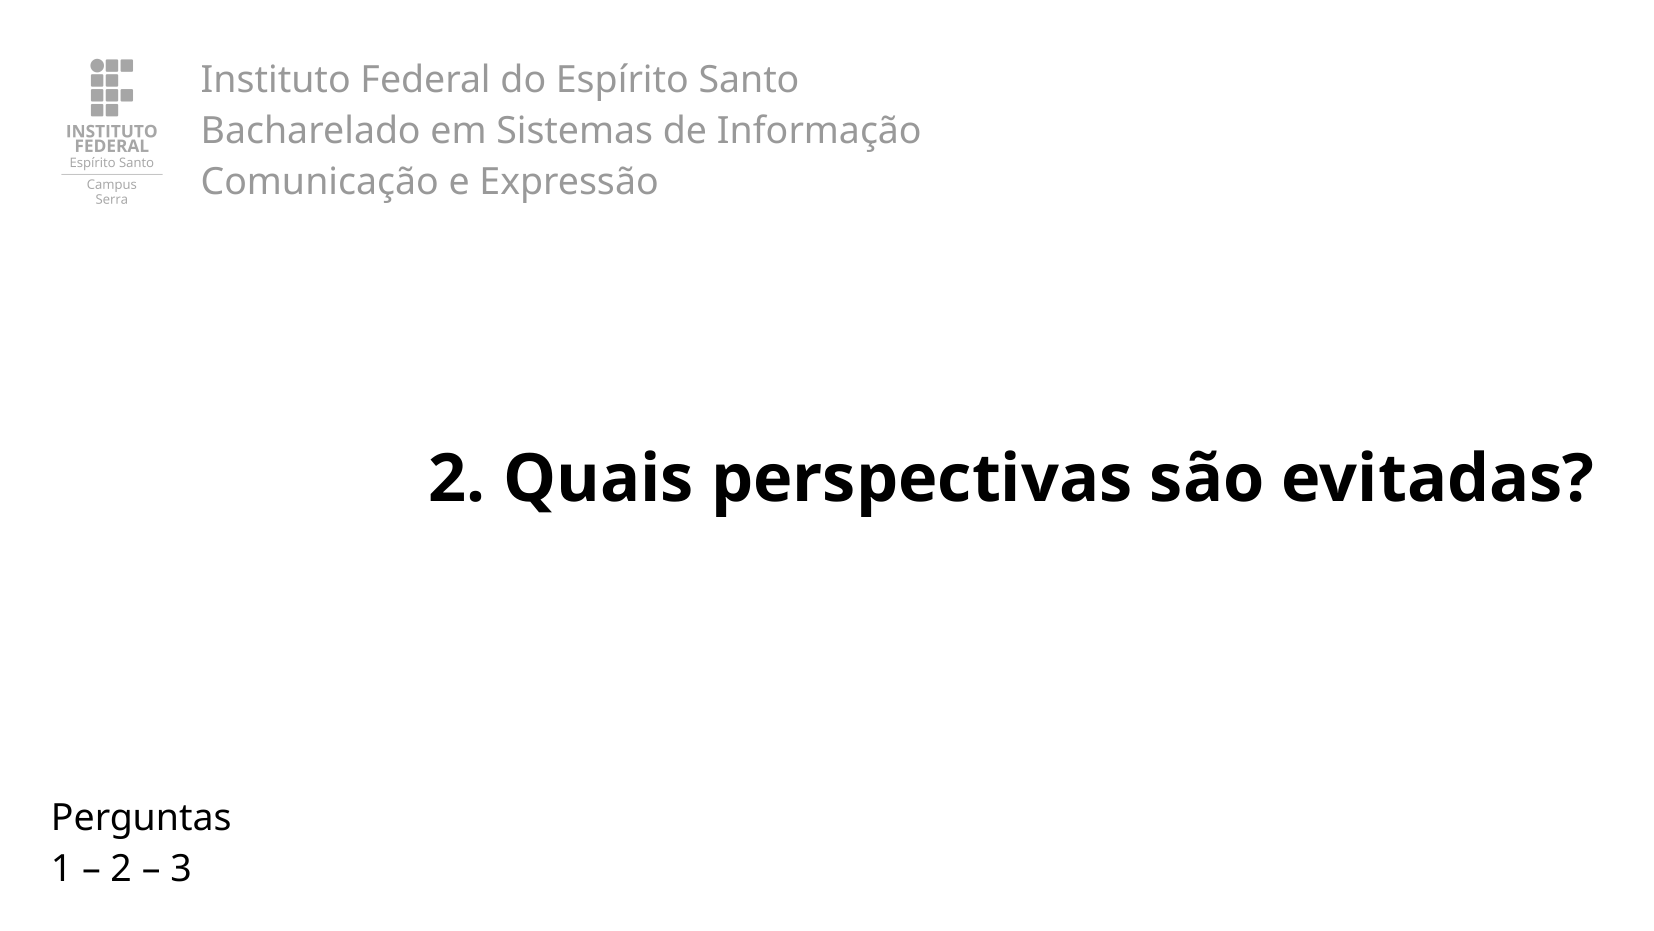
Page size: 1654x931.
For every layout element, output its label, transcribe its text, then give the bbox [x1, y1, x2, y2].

title 2. Quais perspectivas são evitadas? [400, 288, 1596, 663]
subtitle Perguntas 1 – 2 – 3 [50, 788, 547, 894]
text_box [47, 39, 191, 215]
title Instituto Federal do Espírito Santo Bacharelado em Sistemas de Informação Comunicação e Expressão [200, 50, 1202, 208]
